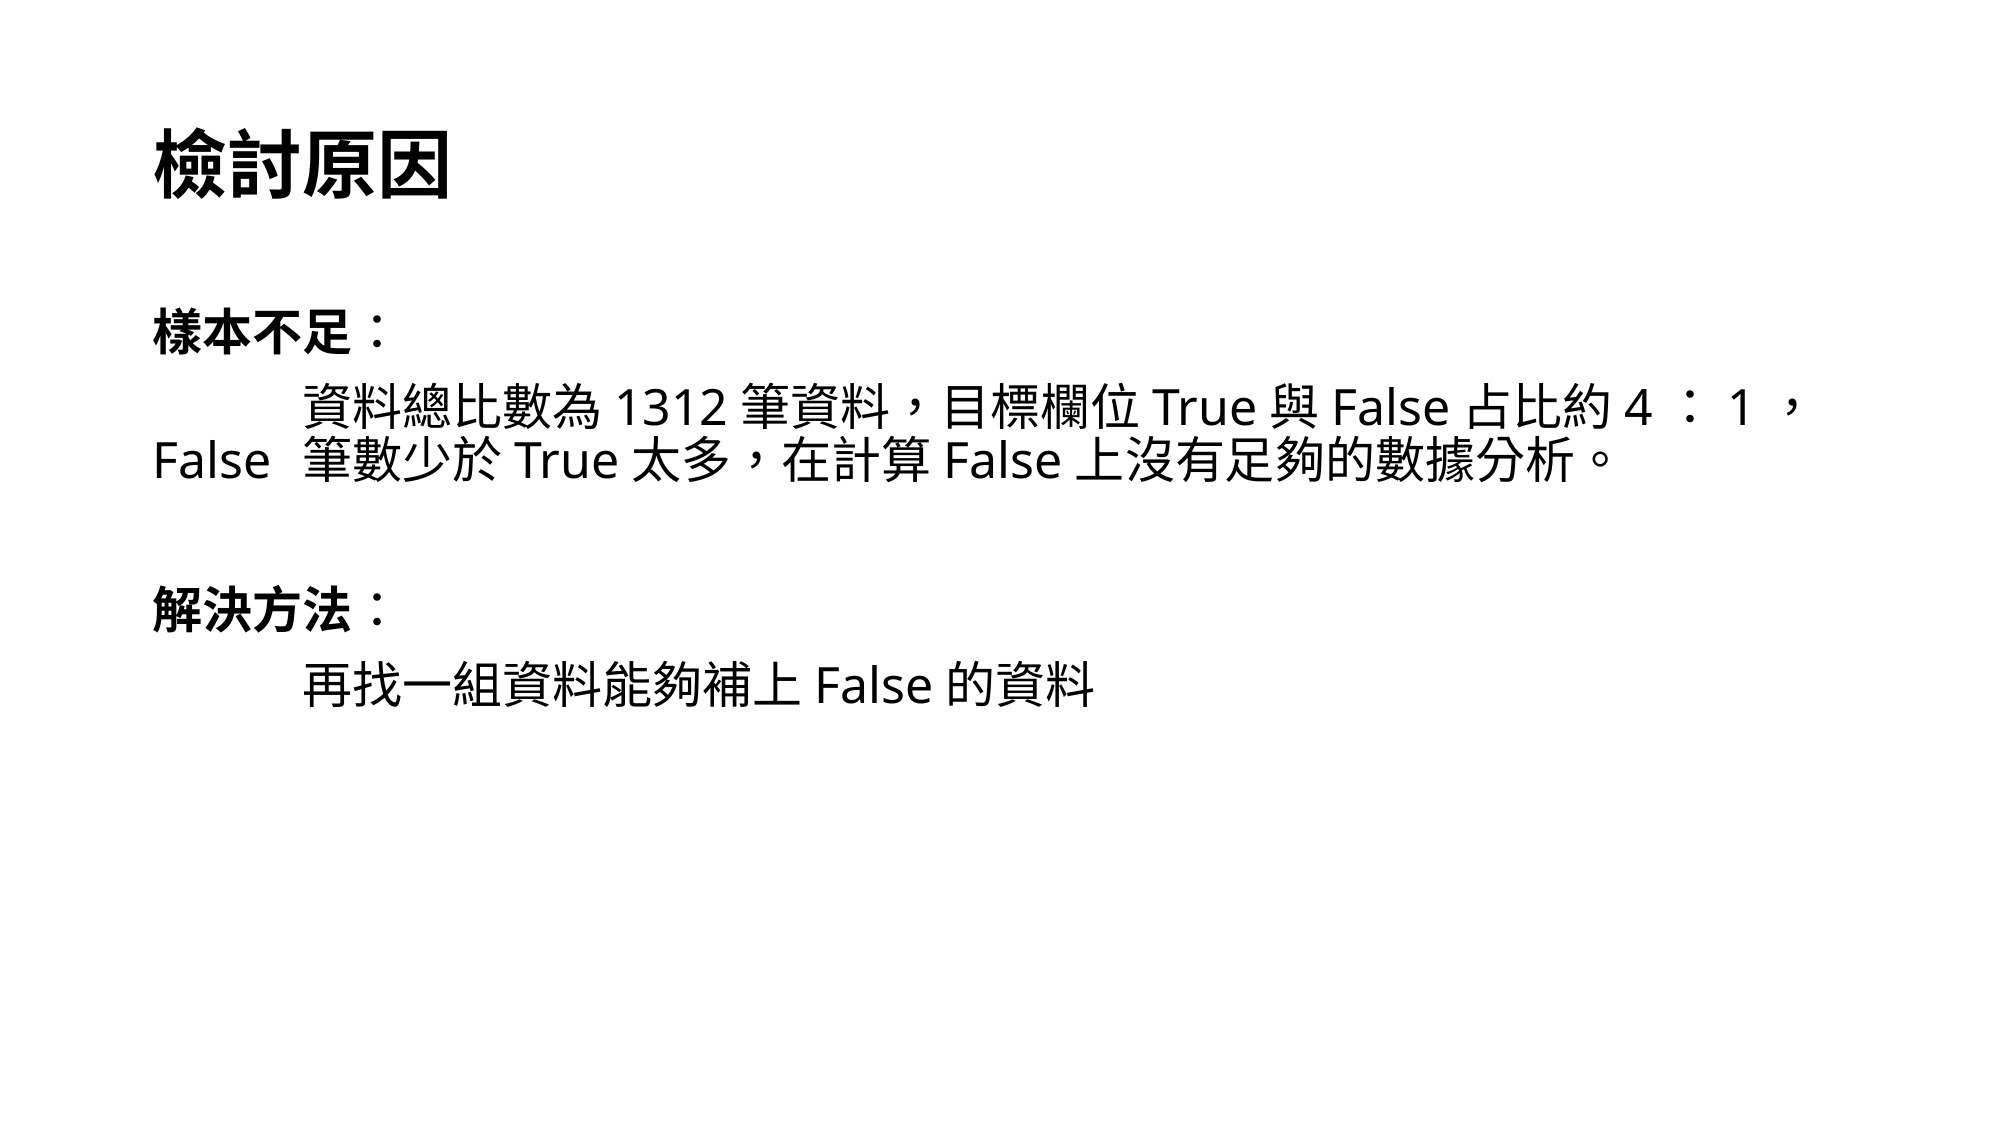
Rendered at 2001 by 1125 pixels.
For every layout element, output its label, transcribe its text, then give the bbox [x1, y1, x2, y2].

list 樣本不足： 資料總比數為1312筆資料，目標欄位True與False占比約4：1，False 筆數少於True太多，在計算False上沒有足夠的數據分析。 解決方法： 再找一組資料能夠補上False的資料 [137, 299, 1863, 1014]
title 檢討原因 [137, 59, 1863, 278]
